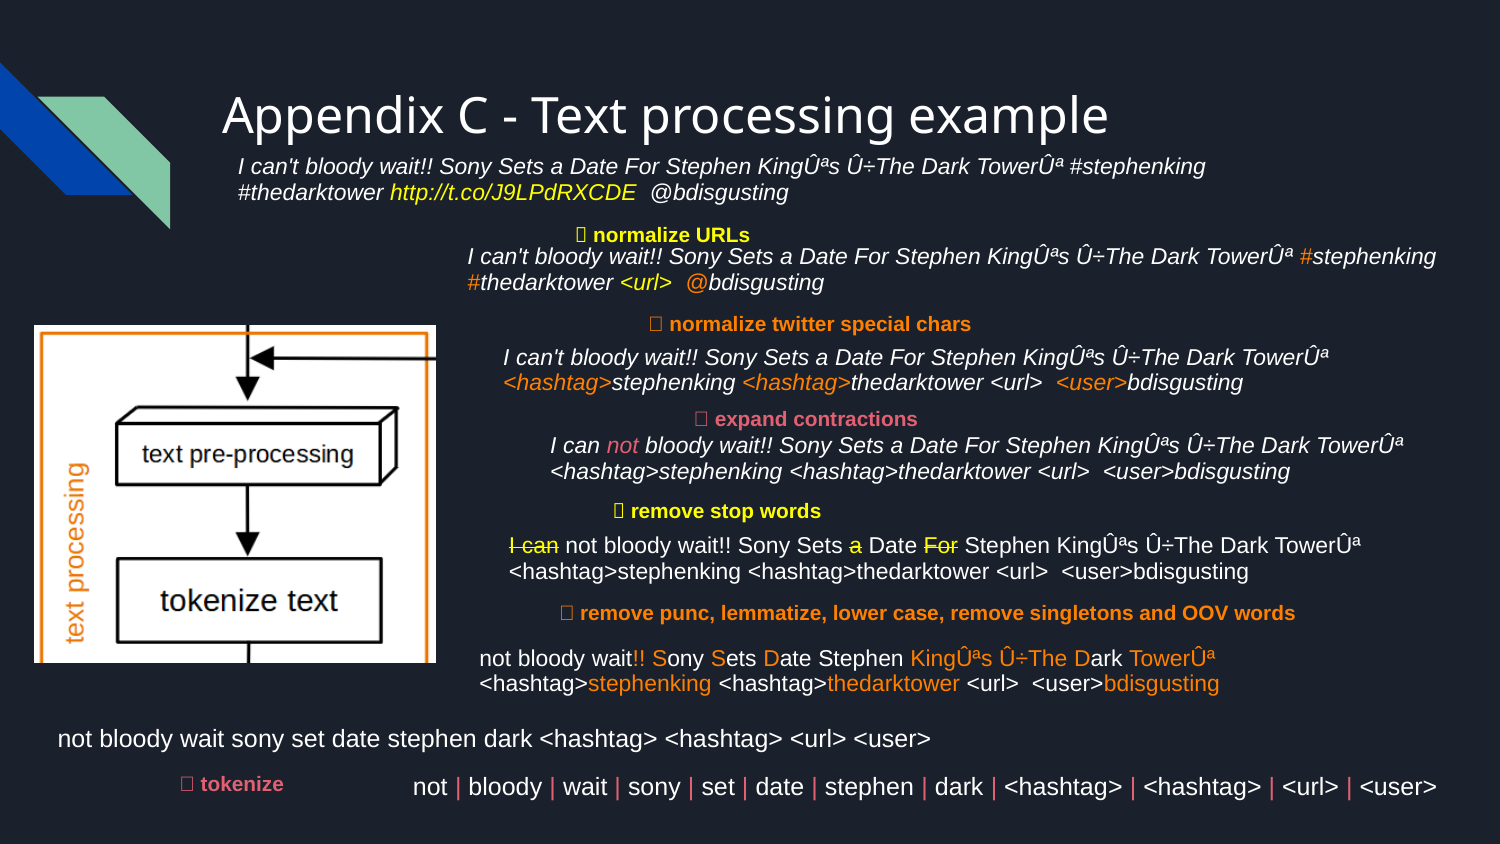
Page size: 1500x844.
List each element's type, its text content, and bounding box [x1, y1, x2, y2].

text_box  tokenize [164, 765, 357, 812]
text_box not bloody wait sony set date stephen dark <hashtag> <hashtag> <url> <user> [42, 717, 1044, 766]
text_box not bloody wait!! Sony Sets Date Stephen KingÛªs Û÷The Dark TowerÛª <hashtag>stephenking <hashtag>thedarktower <url> <user>bdisgusting [464, 638, 1422, 718]
text_box  expand contractions [678, 400, 1090, 457]
picture [34, 325, 436, 663]
text_box  remove punc, lemmatize, lower case, remove singletons and OOV words [544, 594, 1336, 657]
text_box not | bloody | wait | sony | set | date | stephen | dark | <hashtag> | <hashtag> | <url> | <user> [398, 765, 1463, 819]
text_box I can not bloody wait!! Sony Sets a Date For Stephen KingÛªs Û÷The Dark TowerÛª <hashtag>stephenking <hashtag>thedarktower <url> <user>bdisgusting [535, 425, 1492, 505]
text_box  normalize twitter special chars [633, 305, 1045, 363]
text_box I can not bloody wait!! Sony Sets a Date For Stephen KingÛªs Û÷The Dark TowerÛª <hashtag>stephenking <hashtag>thedarktower <url> <user>bdisgusting [494, 525, 1451, 605]
text_box I can't bloody wait!! Sony Sets a Date For Stephen KingÛªs Û÷The Dark TowerÛª <hashtag>stephenking <hashtag>thedarktower <url> <user>bdisgusting [488, 336, 1489, 416]
text_box I can't bloody wait!! Sony Sets a Date For Stephen KingÛªs Û÷The Dark TowerÛª #stephenking #thedarktower <url> @bdisgusting [452, 236, 1454, 316]
title Appendix C - Text processing example [206, 64, 1384, 172]
text_box  normalize URLs [560, 212, 971, 270]
text_box I can't bloody wait!! Sony Sets a Date For Stephen KingÛªs Û÷The Dark TowerÛª #stephenking #thedarktower http://t.co/J9LPdRXCDE @bdisgusting [223, 172, 1224, 226]
text_box  remove stop words [597, 488, 1009, 546]
